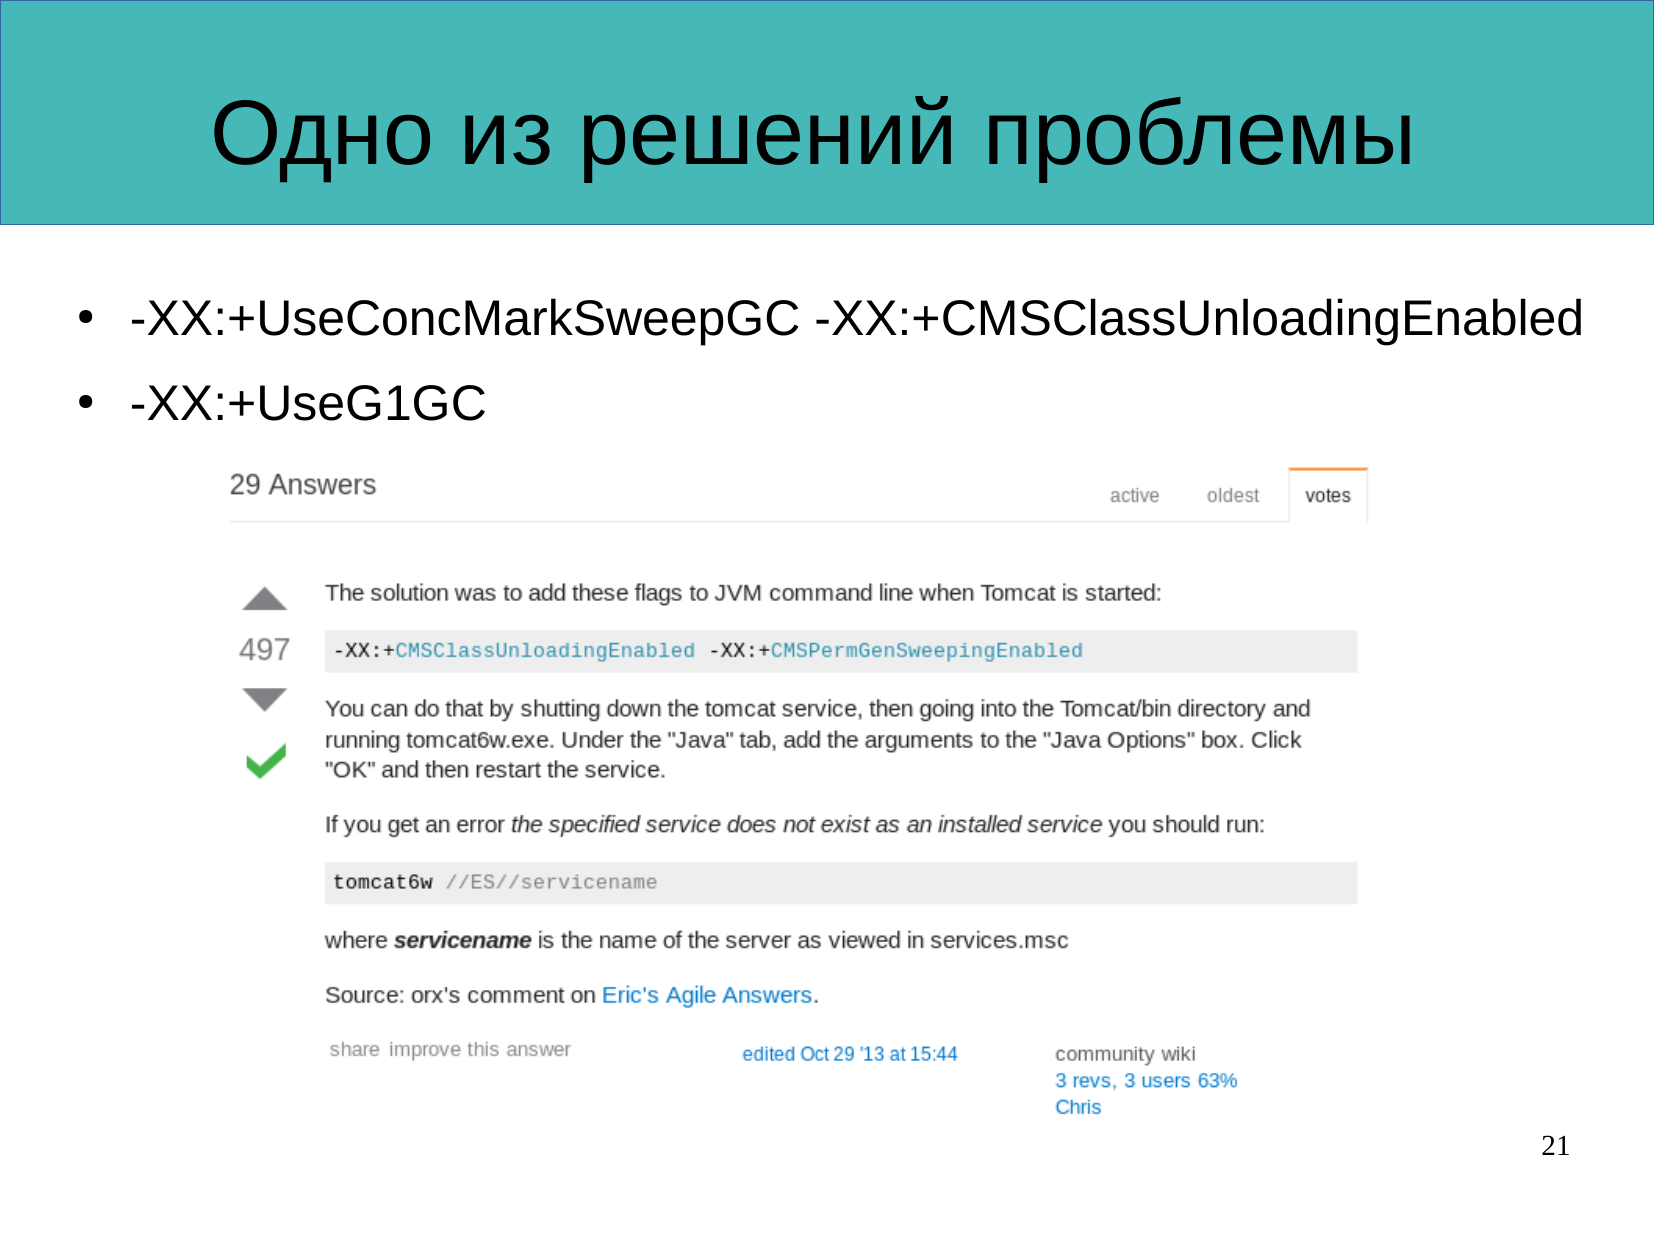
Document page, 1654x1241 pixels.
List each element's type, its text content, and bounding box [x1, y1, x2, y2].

title Одно из решений проблемы [82, 29, 1571, 237]
picture [197, 446, 1406, 1158]
list -XX:+UseConcMarkSweepGC -XX:+CMSClassUnloadingEnabled -XX:+UseG1GC [59, 290, 1607, 1010]
